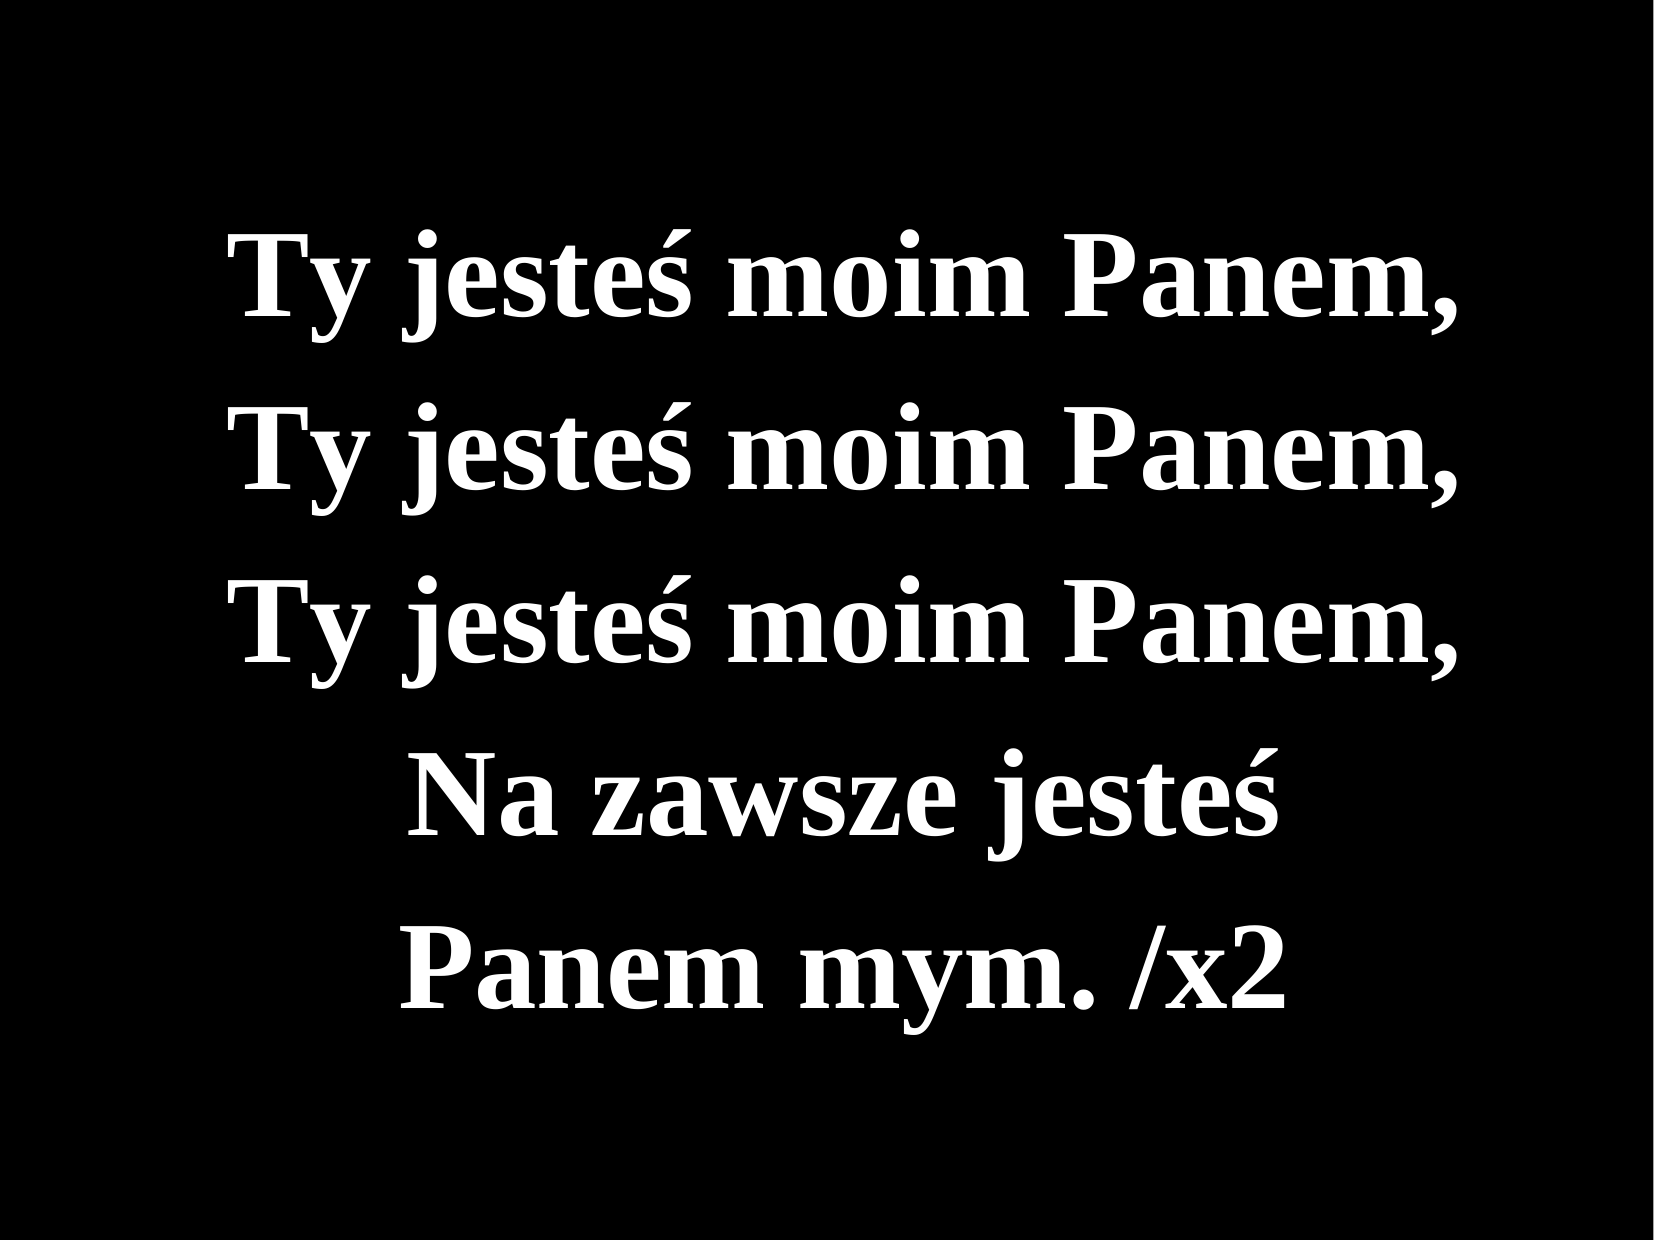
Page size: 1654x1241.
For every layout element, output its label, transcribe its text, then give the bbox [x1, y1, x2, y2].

subtitle Ty jesteś moim Panem, ppp Ty jesteś moim Panem, ppp Ty jesteś moim Panem, ppp Na zawsze jesteś ppp Panem mym. /x2 [0, 0, 1654, 1241]
